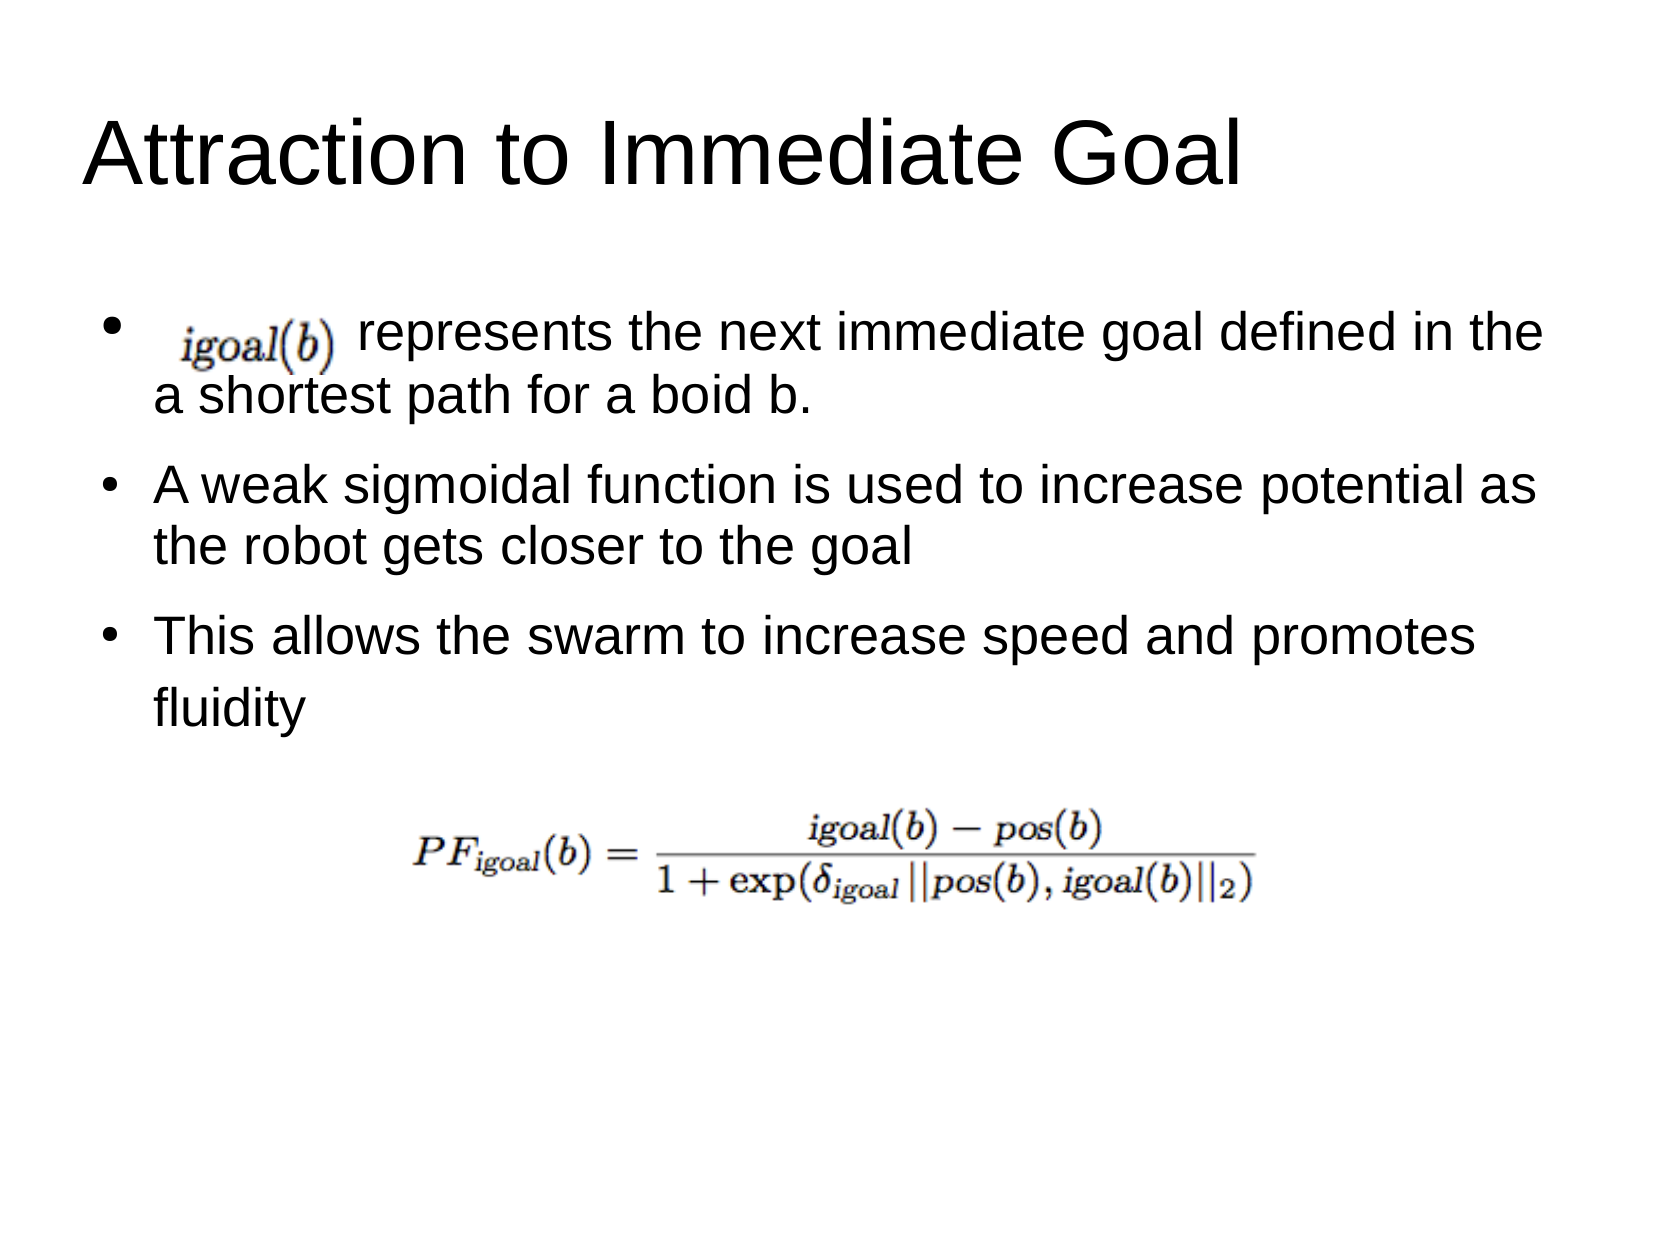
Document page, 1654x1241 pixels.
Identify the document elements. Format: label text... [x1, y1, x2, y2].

picture [390, 791, 1261, 931]
title Attraction to Immediate Goal [82, 49, 1571, 257]
picture [165, 314, 346, 376]
list represents the next immediate goal defined in the a shortest path for a boid b. A weak sigmoidal function is used to increase potential as the robot gets closer to the goal This allows the swarm to increase speed and promotes fluidity [82, 290, 1571, 826]
